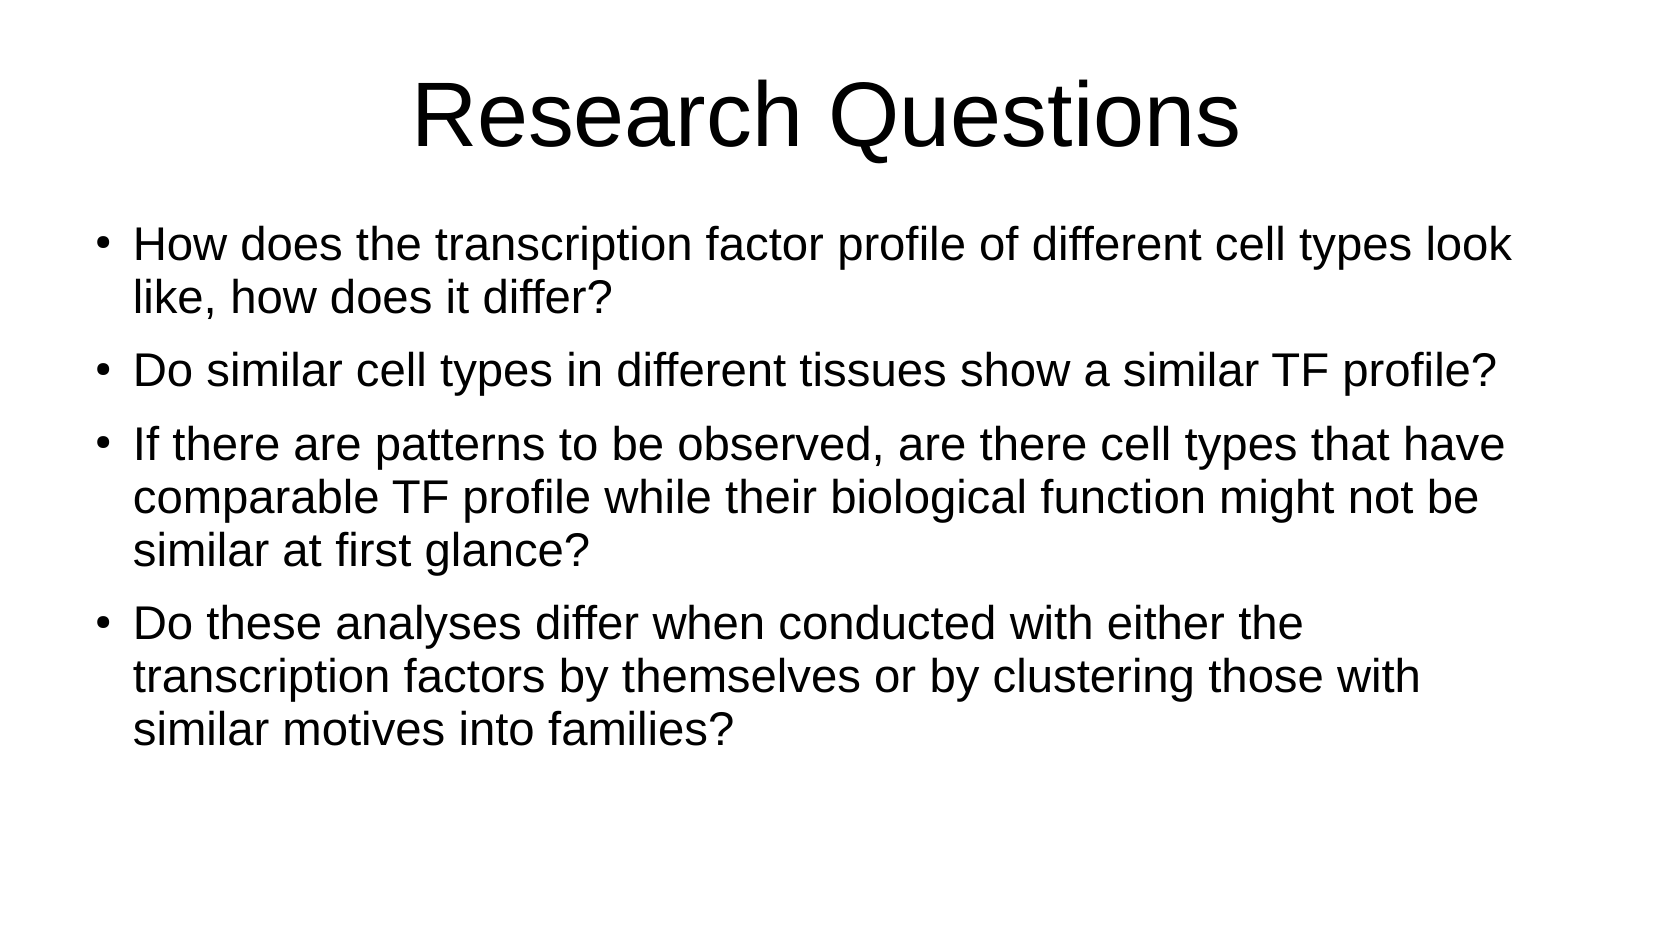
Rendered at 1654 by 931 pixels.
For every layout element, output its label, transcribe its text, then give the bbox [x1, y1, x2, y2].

list How does the transcription factor profile of different cell types look like, how does it differ? Do similar cell types in different tissues show a similar TF profile? If there are patterns to be observed, are there cell types that have comparable TF profile while their biological function might not be similar at first glance? Do these analyses differ when conducted with either the transcription factors by themselves or by clustering those with similar motives into families? [82, 217, 1571, 758]
title Research Questions [82, 37, 1571, 193]
